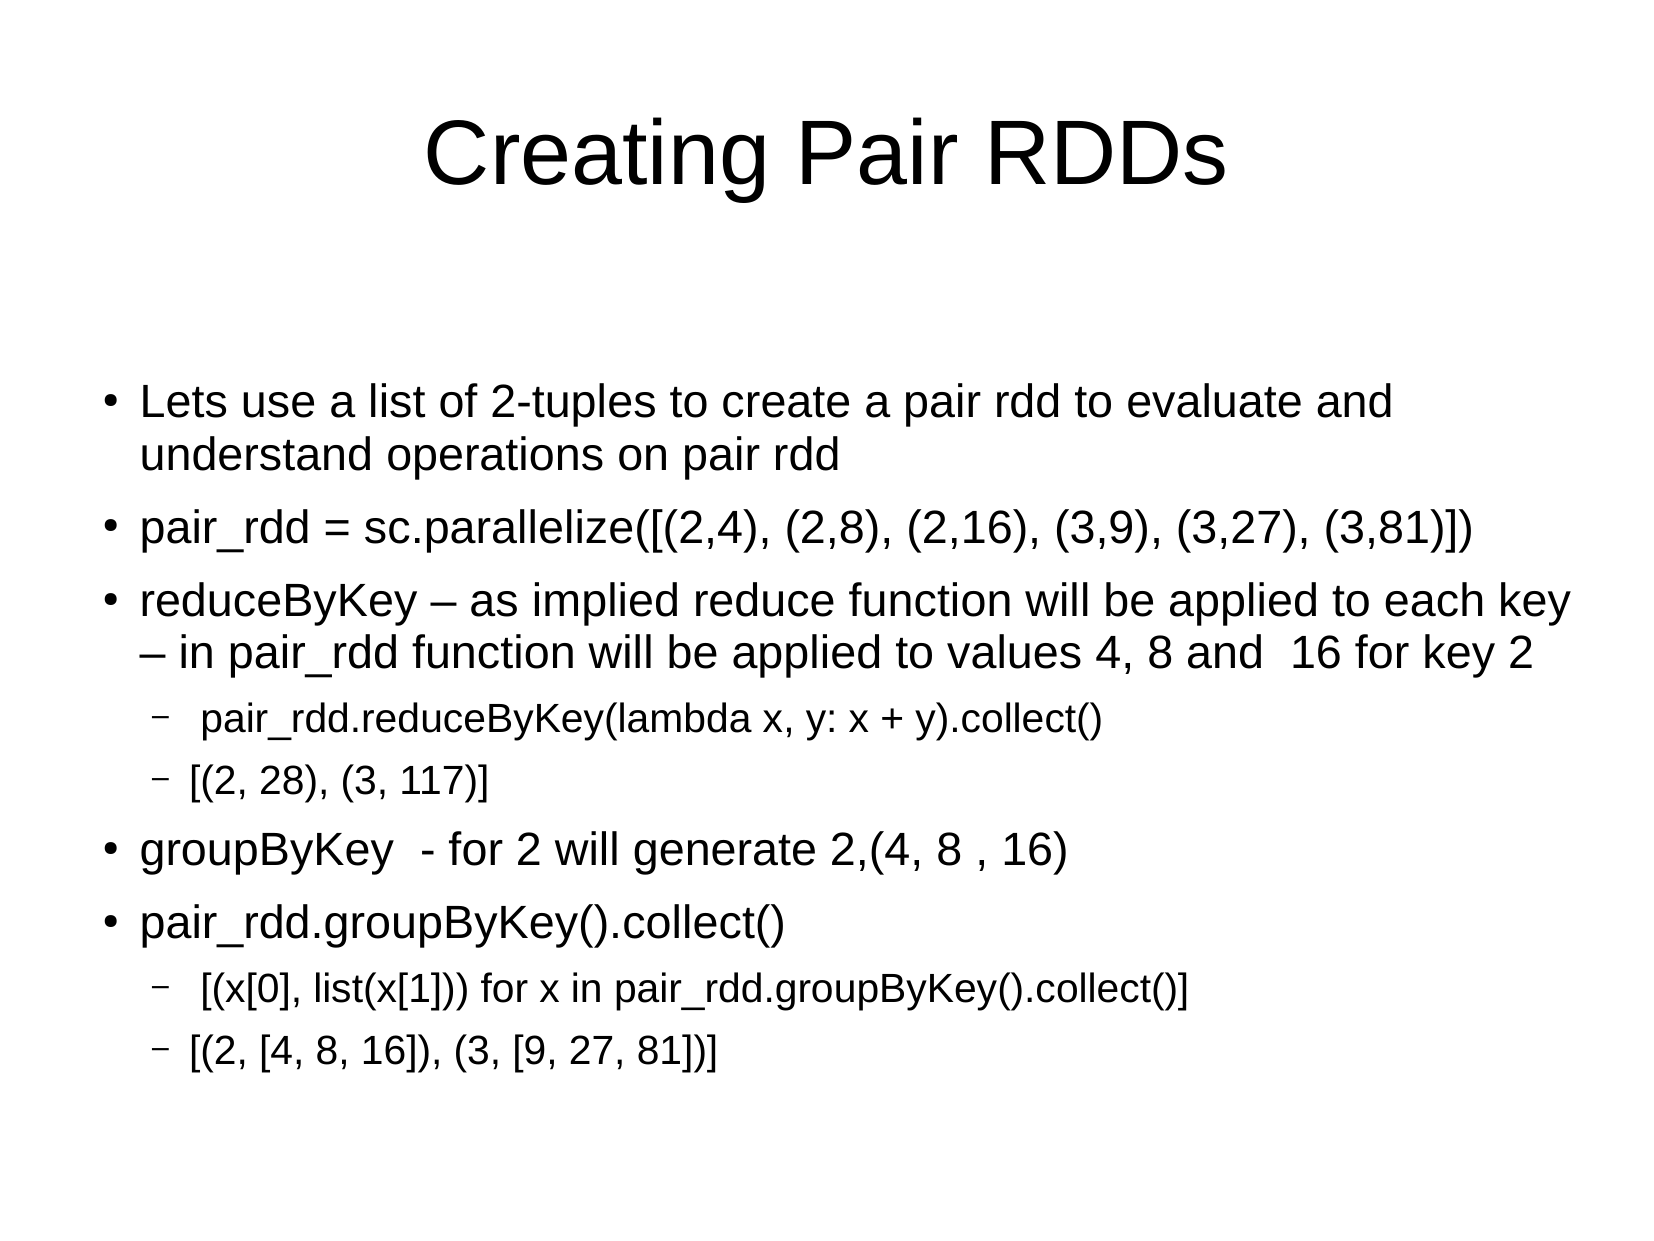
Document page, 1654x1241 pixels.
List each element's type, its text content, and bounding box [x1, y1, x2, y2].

title Creating Pair RDDs [82, 49, 1571, 257]
list Lets use a list of 2-tuples to create a pair rdd to evaluate and understand operations on pair rdd pair_rdd = sc.parallelize([(2,4), (2,8), (2,16), (3,9), (3,27), (3,81)]) reduceByKey – as implied reduce function will be applied to each key – in pair_rdd function will be applied to values 4, 8 and 16 for key 2 pair_rdd.reduceByKey(lambda x, y: x + y).collect() [(2, 28), (3, 117)] groupByKey - for 2 will generate 2,(4, 8 , 16) pair_rdd.groupByKey().collect() [(x[0], list(x[1])) for x in pair_rdd.groupByKey().collect()] [(2, [4, 8, 16]), (3, [9, 27, 81])] [90, 375, 1579, 1096]
